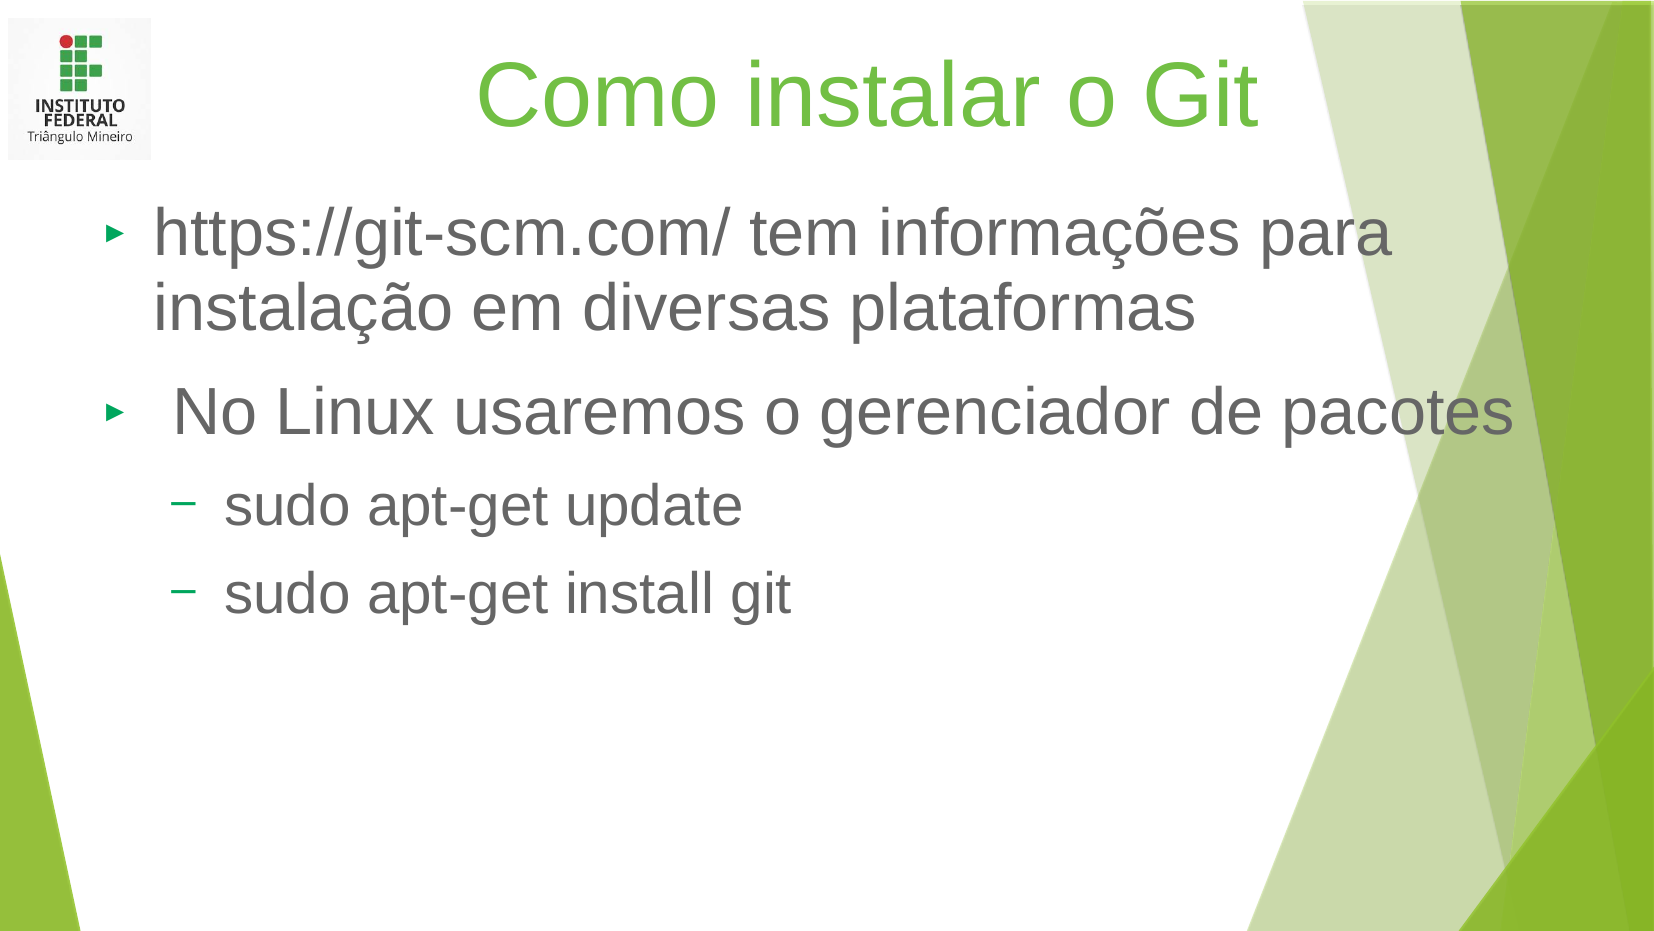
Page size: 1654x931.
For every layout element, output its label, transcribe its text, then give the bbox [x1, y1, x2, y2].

picture [8, 18, 151, 160]
title Como instalar o Git [165, 31, 1571, 160]
list https://git-scm.com/ tem informações para instalação em diversas plataformas No Linux usaremos o gerenciador de pacotes sudo apt-get update sudo apt-get install git [82, 195, 1571, 758]
